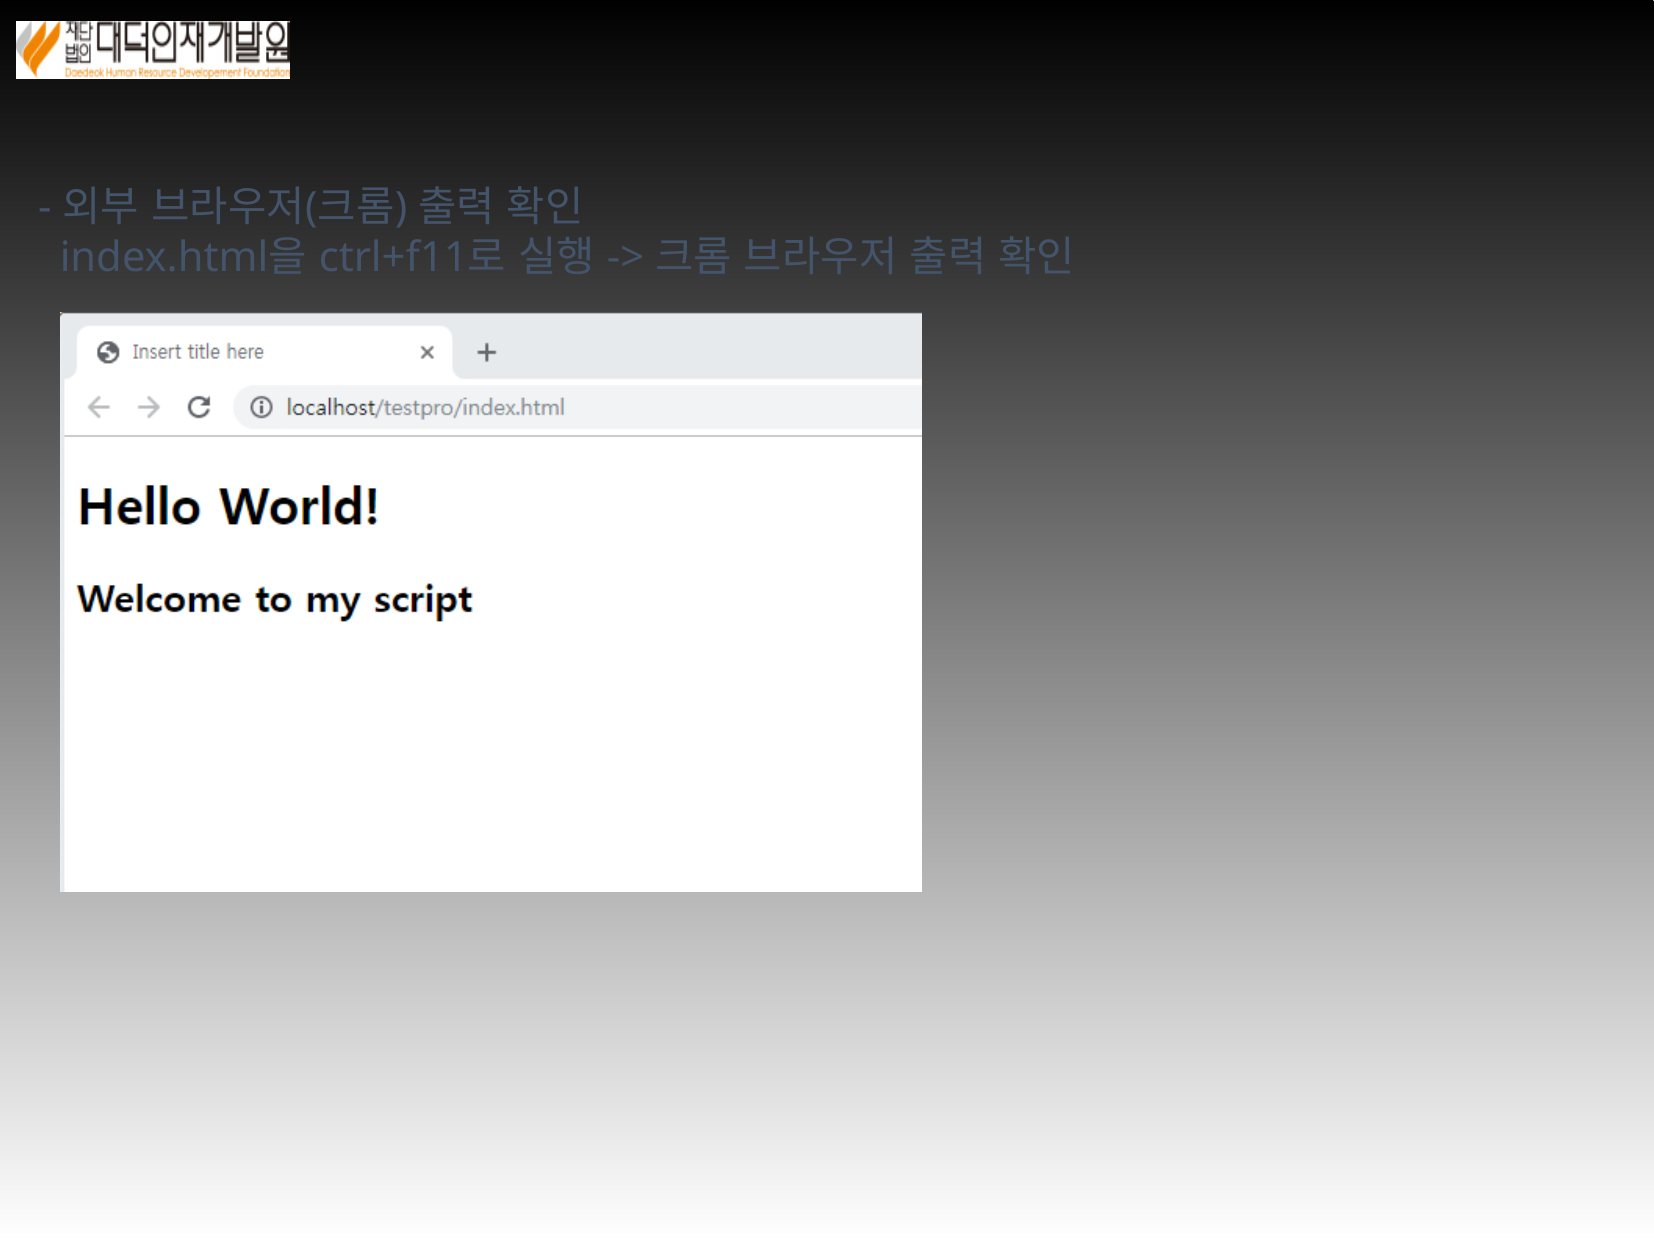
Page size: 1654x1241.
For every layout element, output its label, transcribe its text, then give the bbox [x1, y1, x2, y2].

picture [16, 21, 290, 79]
text_box - 외부 브라우저(크롬) 출력 확인 index.html을 ctrl+f11로 실행 -> 크롬 브라우저 출력 확인 [23, 172, 1193, 288]
picture [60, 312, 922, 892]
